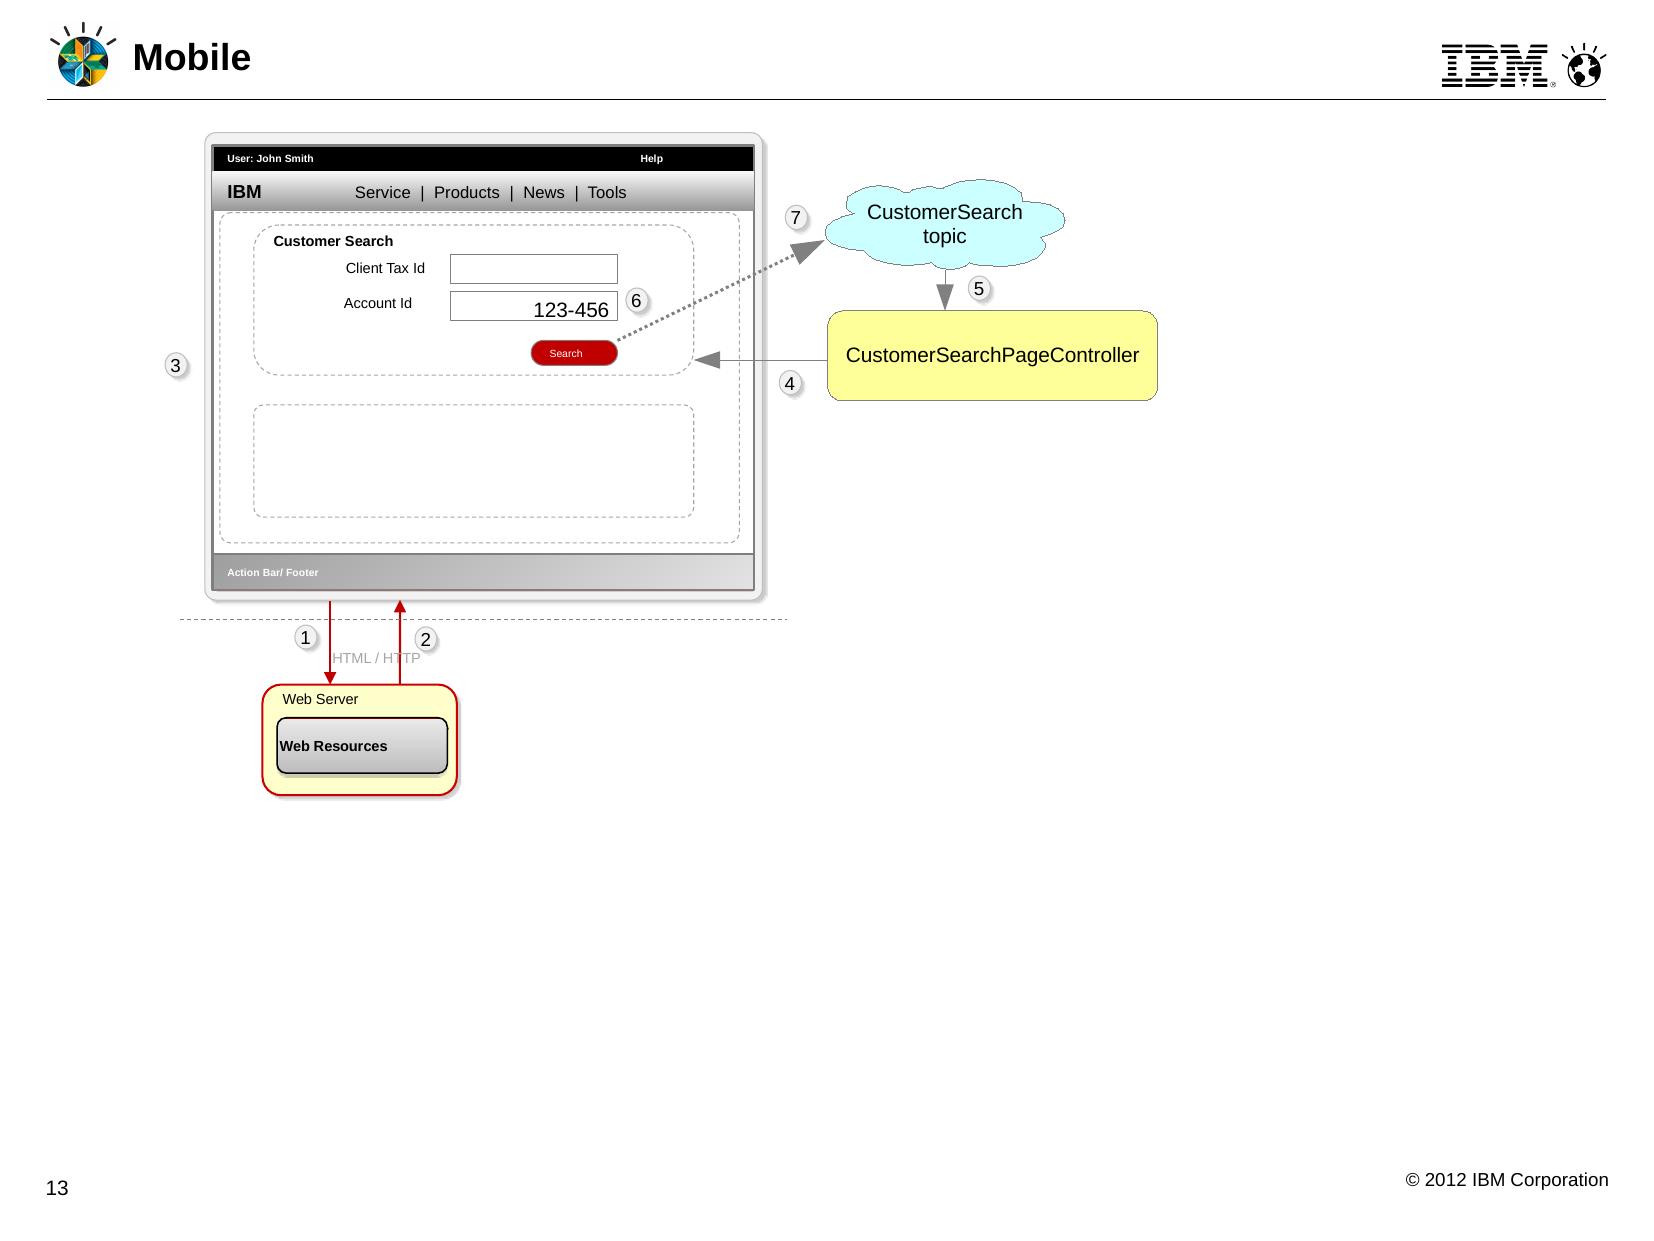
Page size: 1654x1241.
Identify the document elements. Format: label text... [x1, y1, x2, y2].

picture [216, 591, 754, 596]
text_box Client Tax Id [331, 251, 441, 285]
text_box User: John Smith Help [212, 145, 754, 171]
text_box 4 [779, 370, 802, 395]
text_box Account Id [329, 285, 428, 319]
text_box CustomerSearchPageController [827, 310, 1158, 401]
text_box 1 [294, 625, 318, 650]
text_box Web Server [262, 684, 457, 796]
picture [47, 21, 120, 89]
text_box 123-456 [504, 290, 625, 329]
text_box Search [531, 340, 618, 366]
text_box HTML / HTTP [331, 641, 436, 674]
text_box 7 [785, 205, 808, 230]
text_box Web Resources [277, 717, 448, 774]
text_box 6 [625, 288, 649, 313]
text_box Customer Search [258, 224, 409, 258]
picture [1426, 27, 1619, 101]
text_box HTML / HTTP [317, 641, 329, 674]
text_box [204, 132, 763, 601]
text_box CustomerSearch topic [825, 179, 1066, 270]
text_box 5 [968, 276, 991, 301]
text_box IBM Service | Products | News | Tools [212, 171, 754, 211]
text_box Action Bar/ Footer [212, 554, 754, 591]
text_box 2 [414, 626, 437, 644]
text_box 3 [165, 352, 188, 377]
